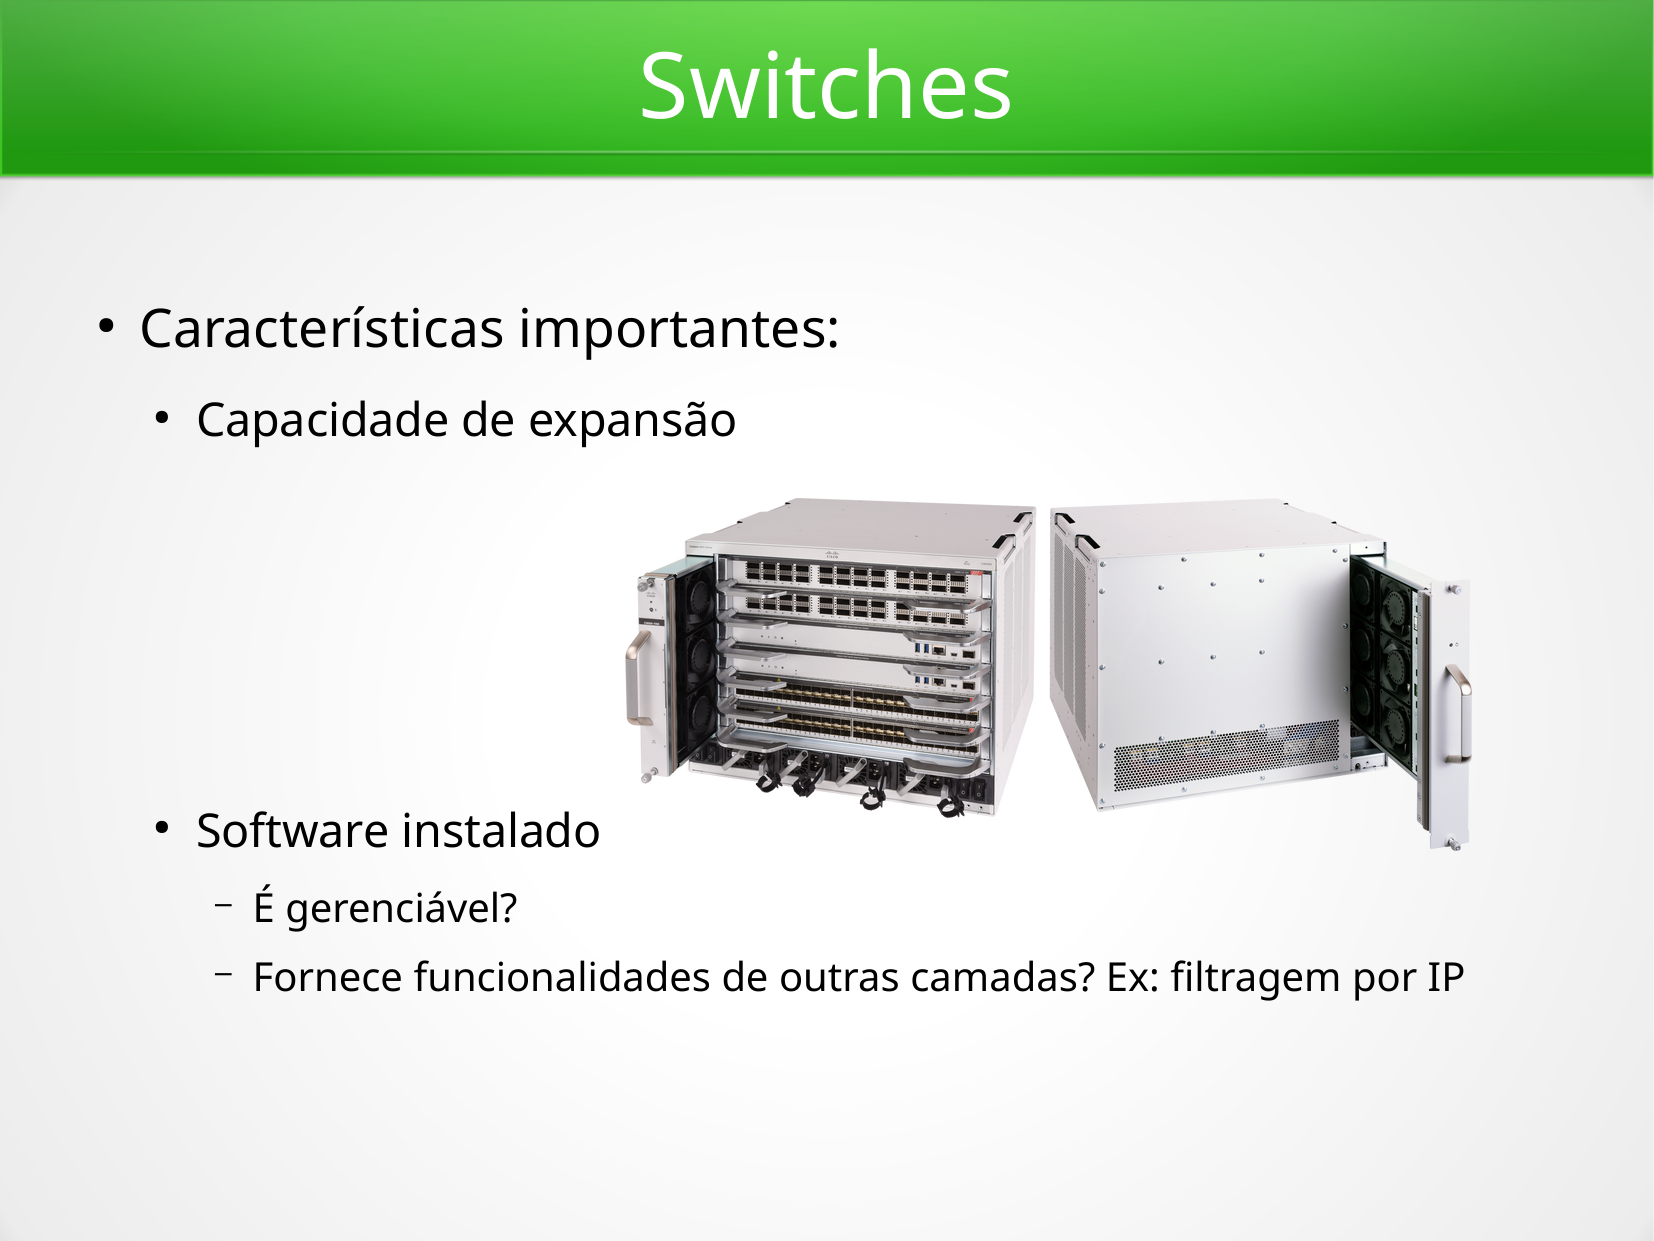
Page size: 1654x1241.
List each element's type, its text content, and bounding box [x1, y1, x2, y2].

picture [0, 0, 1654, 1241]
list Características importantes: Capacidade de expansão Software instalado É gerenciável? Fornece funcionalidades de outras camadas? Ex: filtragem por IP [82, 290, 1571, 1010]
title Switches [82, 11, 1571, 154]
